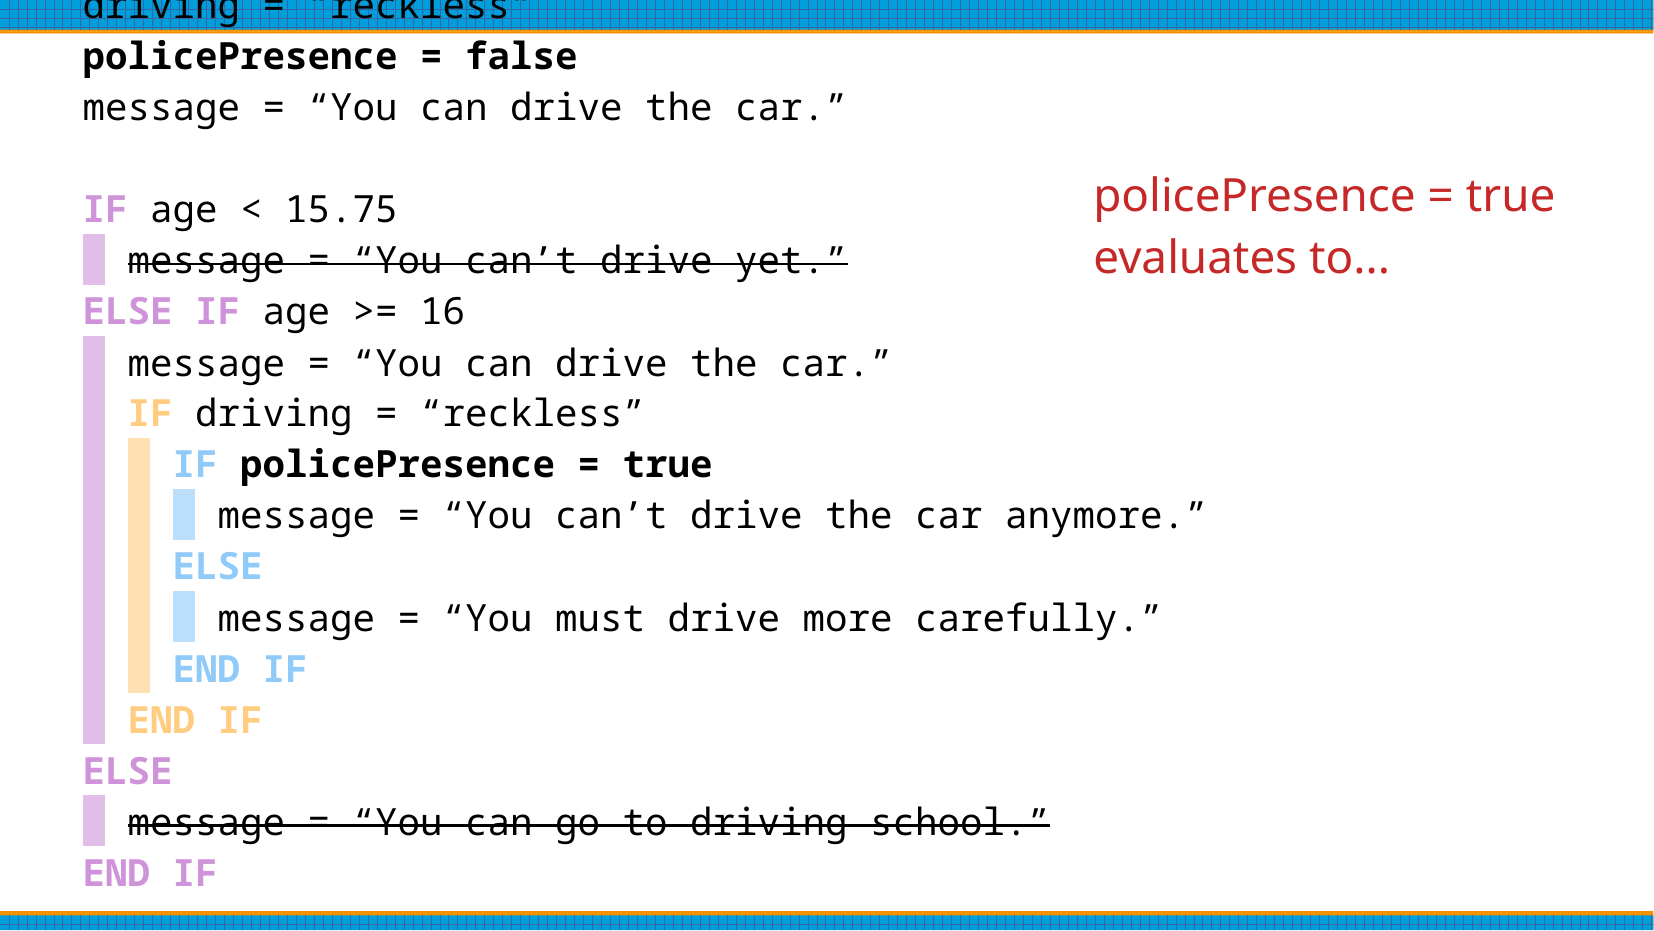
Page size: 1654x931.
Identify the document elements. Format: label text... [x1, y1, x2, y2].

subtitle age = 16 driving = “reckless“ policePresence = false message = “You can drive the car.” IF age < 15.75 message = “You can’t drive yet.” ELSE IF age >= 16 message = “You can drive the car.” IF driving = “reckless” IF policePresence = true message = “You can’t drive the car anymore.” ELSE message = “You must drive more carefully.” END IF END IF ELSE message = “You can go to driving school.” END IF output message [82, 69, 1571, 858]
text_box policePresence = true evaluates to... [1087, 75, 1613, 376]
